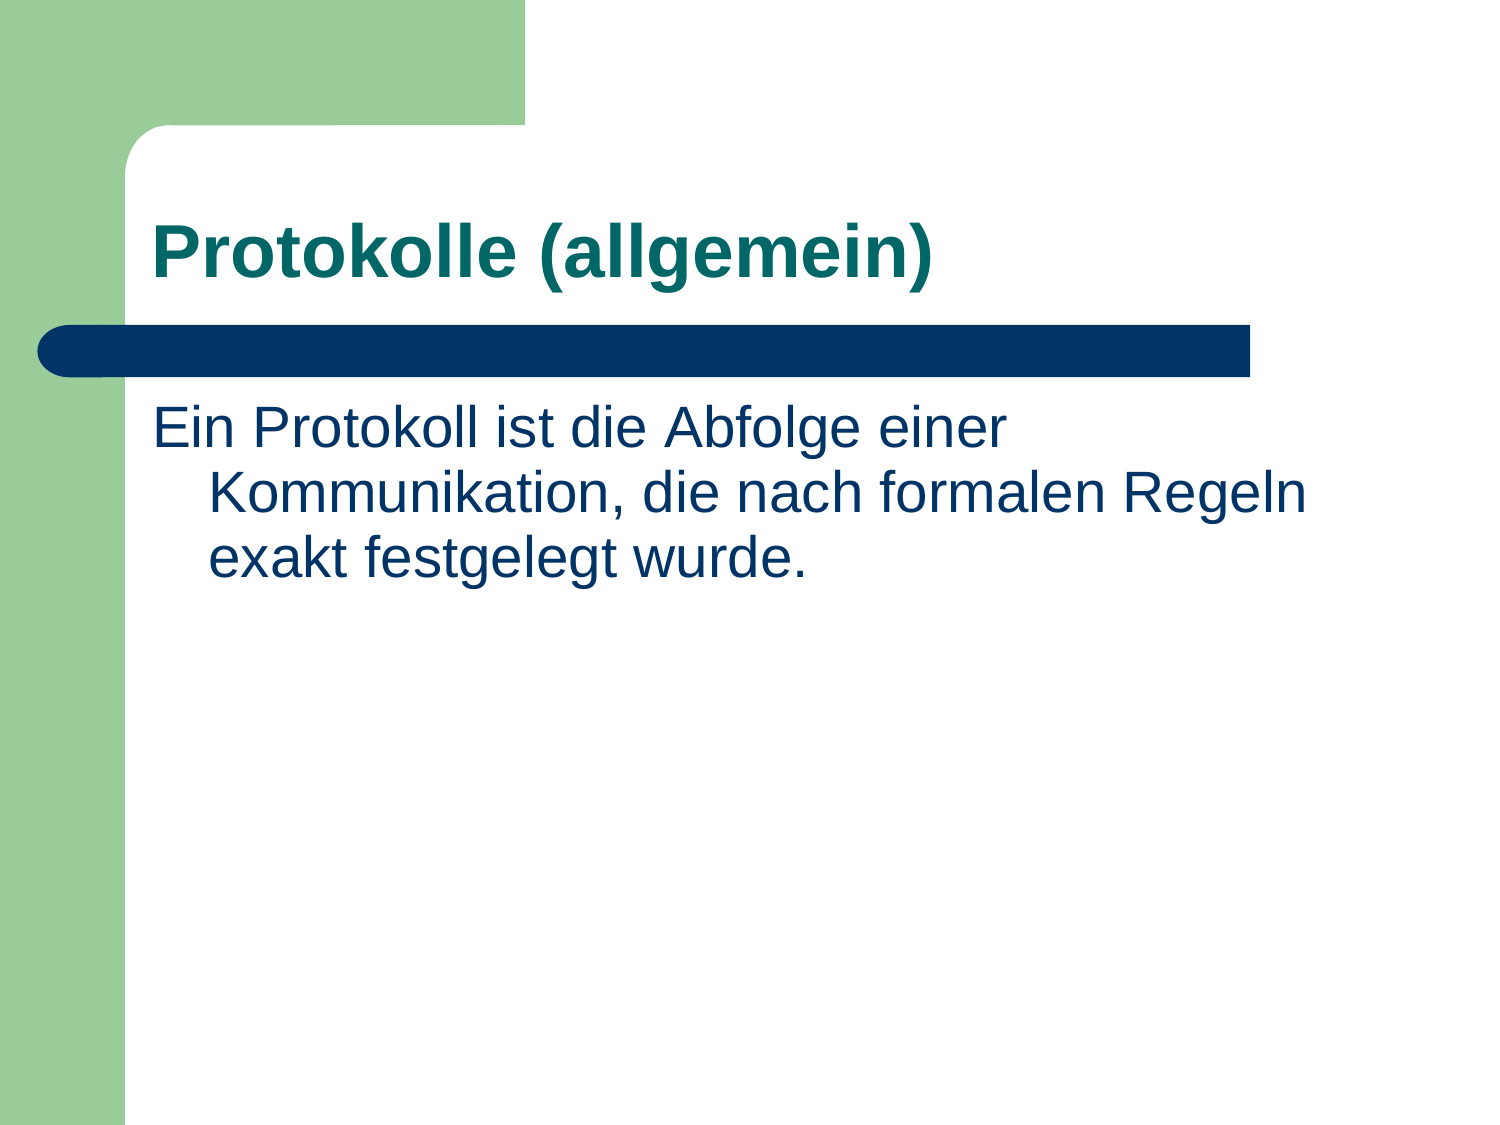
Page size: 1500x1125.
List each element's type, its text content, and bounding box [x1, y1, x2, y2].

list Ein Protokoll ist die Abfolge einer Kommunikation, die nach formalen Regeln exakt festgelegt wurde. [137, 387, 1400, 999]
title Protokolle (allgemein) [136, 136, 1414, 301]
